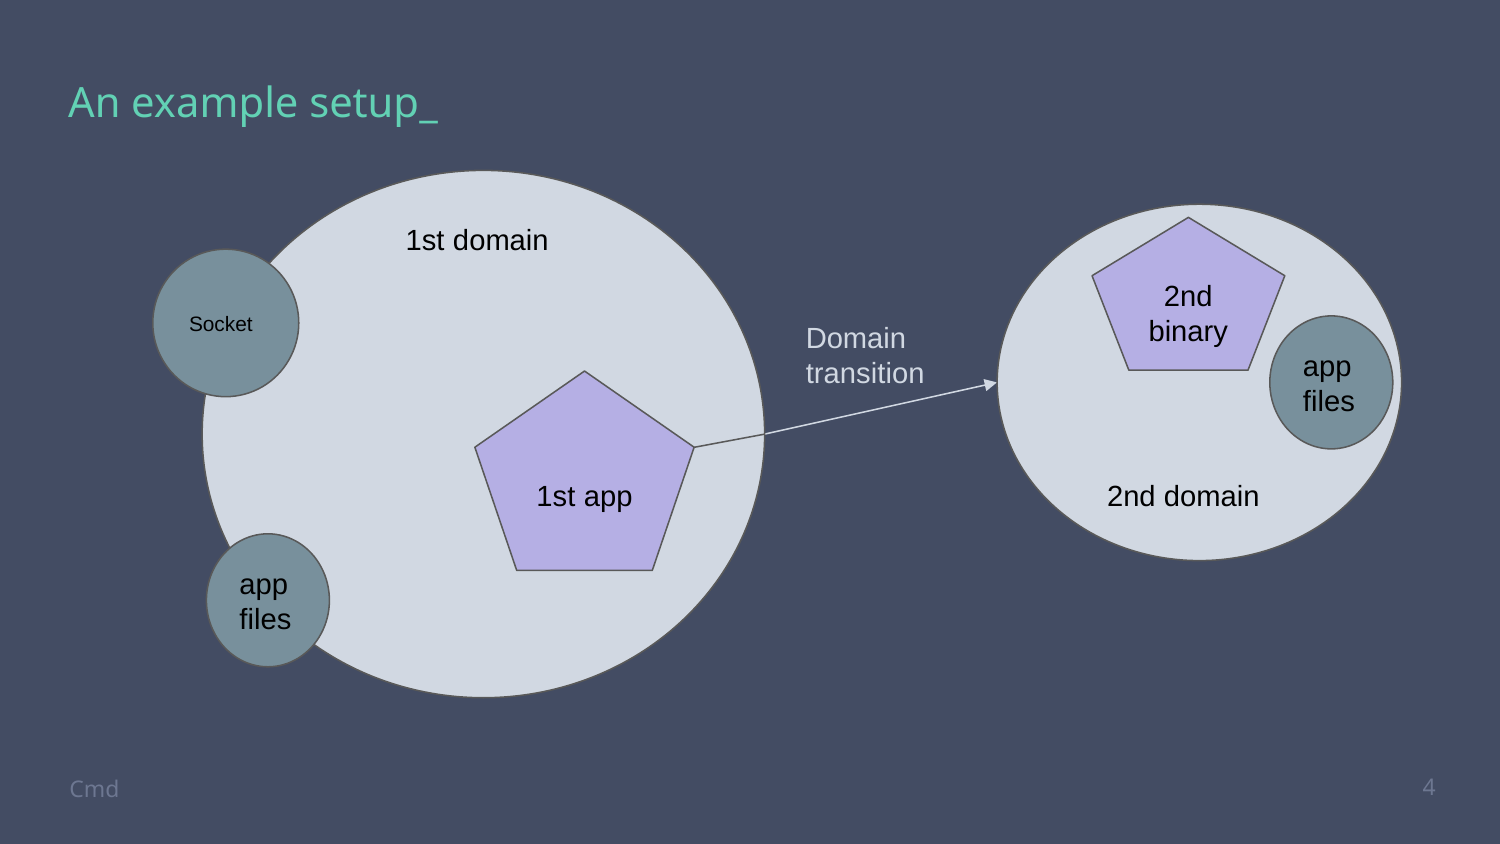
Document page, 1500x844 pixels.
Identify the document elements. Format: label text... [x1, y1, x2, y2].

text_box 1st domain [390, 206, 594, 303]
text_box [202, 170, 765, 698]
text_box app files [206, 533, 330, 667]
text_box 2nd domain [1092, 438, 1285, 528]
text_box Domain transition [790, 304, 1002, 405]
title An example setup_ [53, 60, 1451, 155]
text_box Socket [152, 249, 299, 397]
text_box 1st app [474, 371, 694, 571]
text_box 2nd binary [1092, 217, 1285, 371]
text_box [997, 204, 1402, 561]
text_box app files [1269, 315, 1393, 449]
slide_number <number> [1360, 766, 1451, 811]
